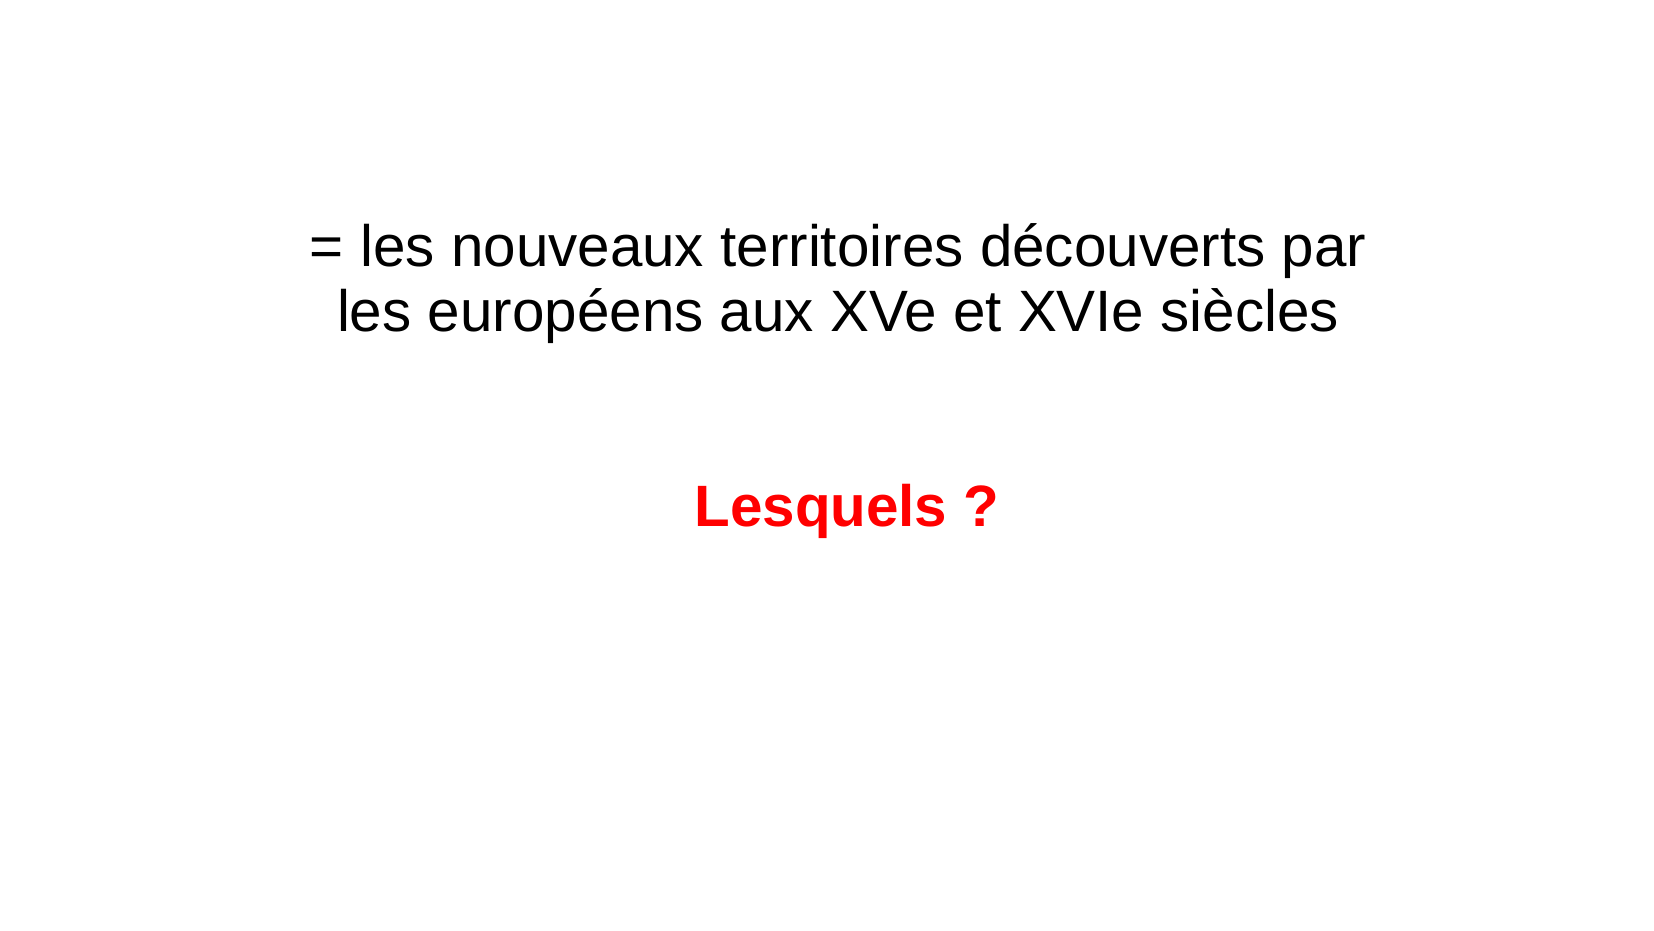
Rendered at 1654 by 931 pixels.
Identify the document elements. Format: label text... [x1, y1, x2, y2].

text_box = les nouveaux territoires découverts par les européens aux XVe et XVIe siècles Lesquels ? [295, 206, 1399, 547]
